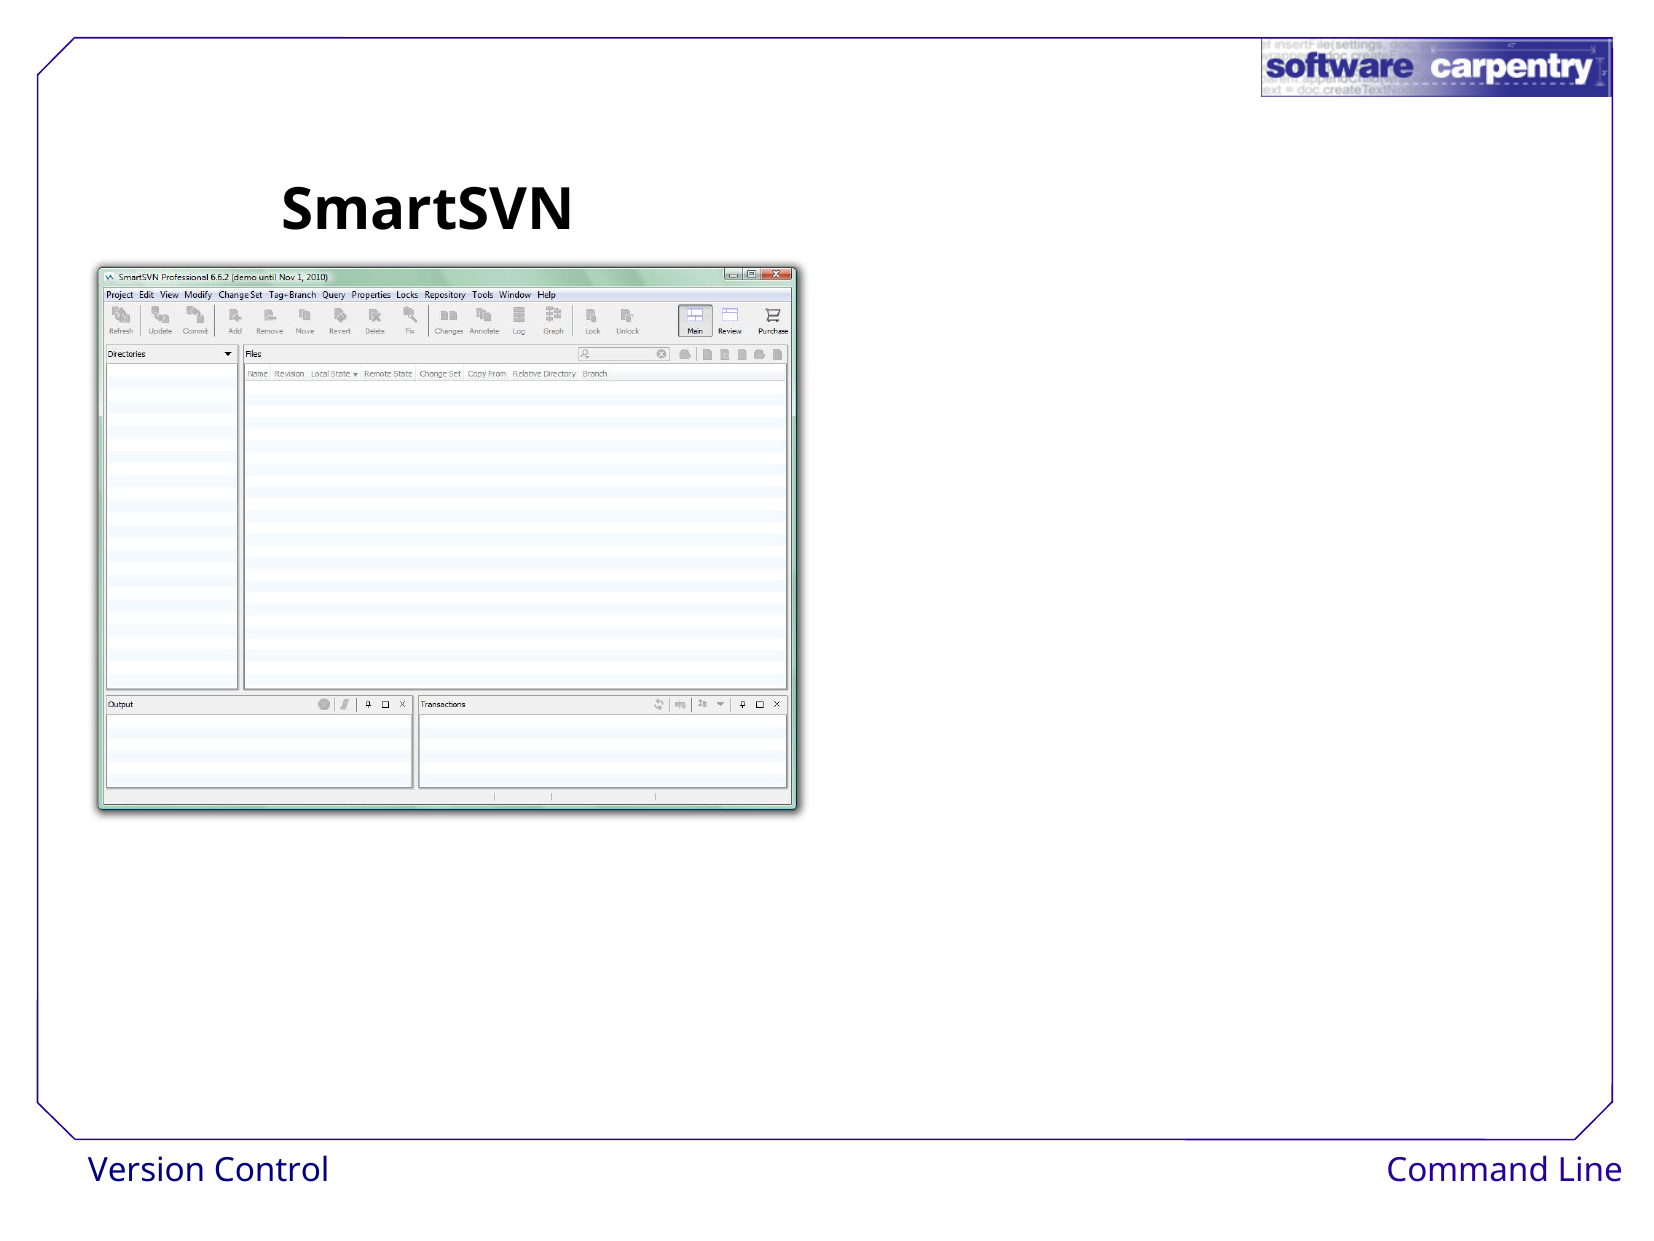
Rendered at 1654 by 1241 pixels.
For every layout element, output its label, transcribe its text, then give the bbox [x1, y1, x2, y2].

picture [1261, 39, 1613, 97]
text_box [82, 253, 814, 825]
text_box SmartSVN [173, 170, 683, 251]
